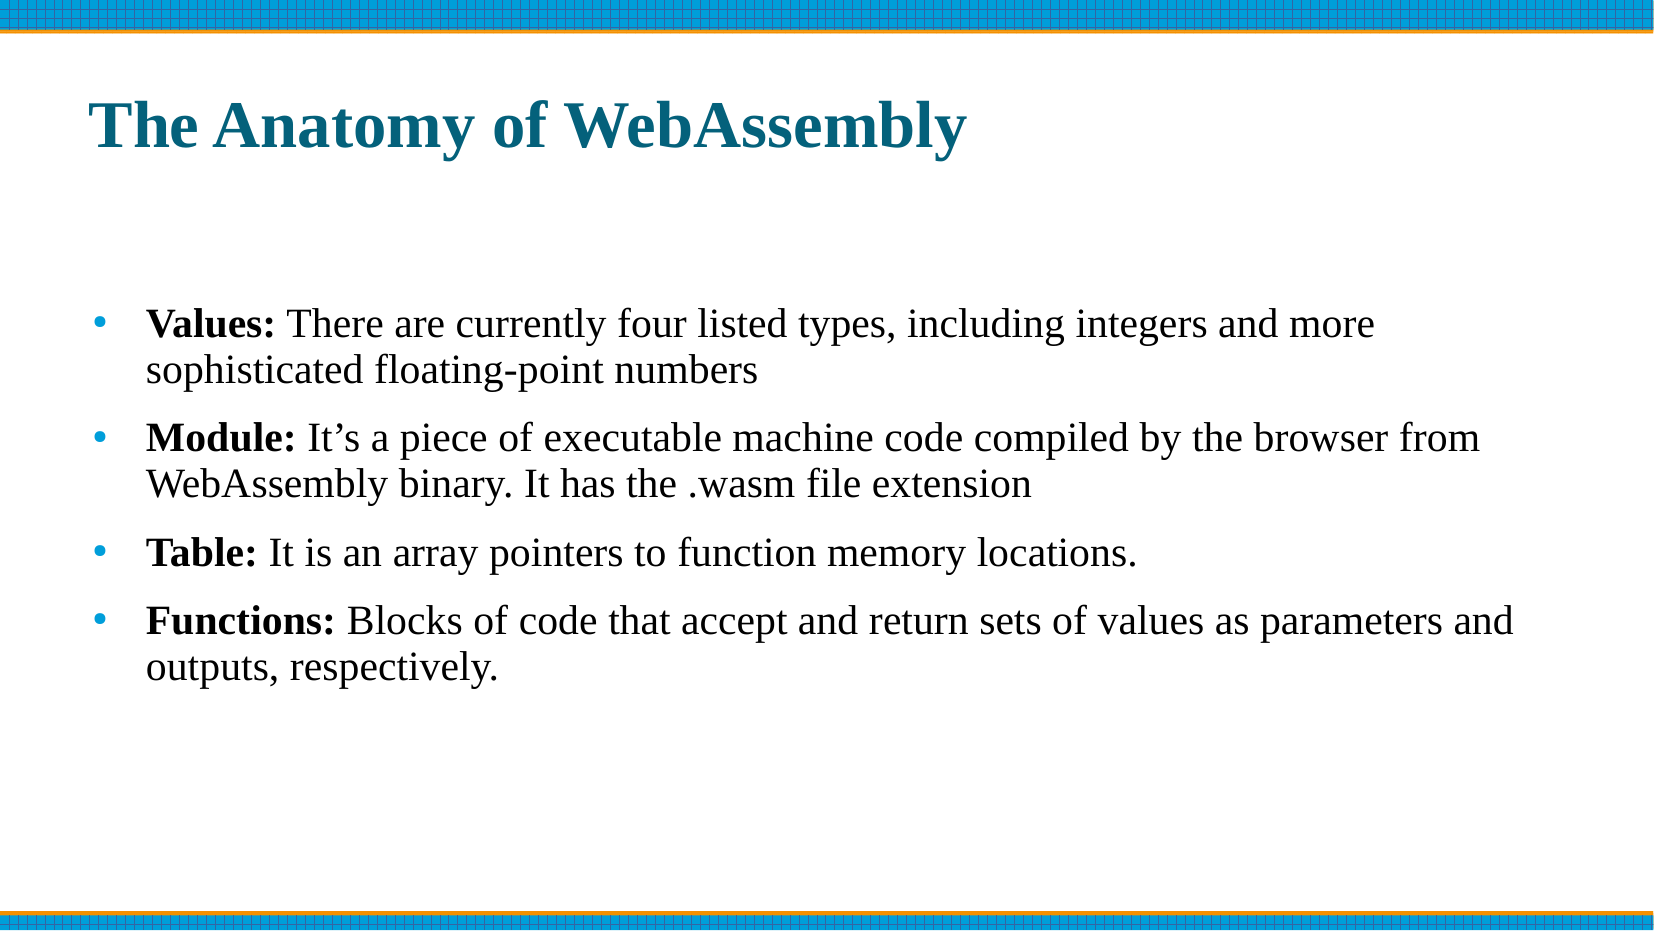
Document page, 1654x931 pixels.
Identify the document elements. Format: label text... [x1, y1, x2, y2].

title The Anatomy of WebAssembly [88, 44, 1565, 207]
list Values: There are currently four listed types, including integers and more sophisticated floating-point numbers Module: It’s a piece of executable machine code compiled by the browser from WebAssembly binary. It has the .wasm file extension Table: It is an array pointers to function memory locations. Functions: Blocks of code that accept and return sets of values as parameters and outputs, respectively. [75, 300, 1555, 874]
